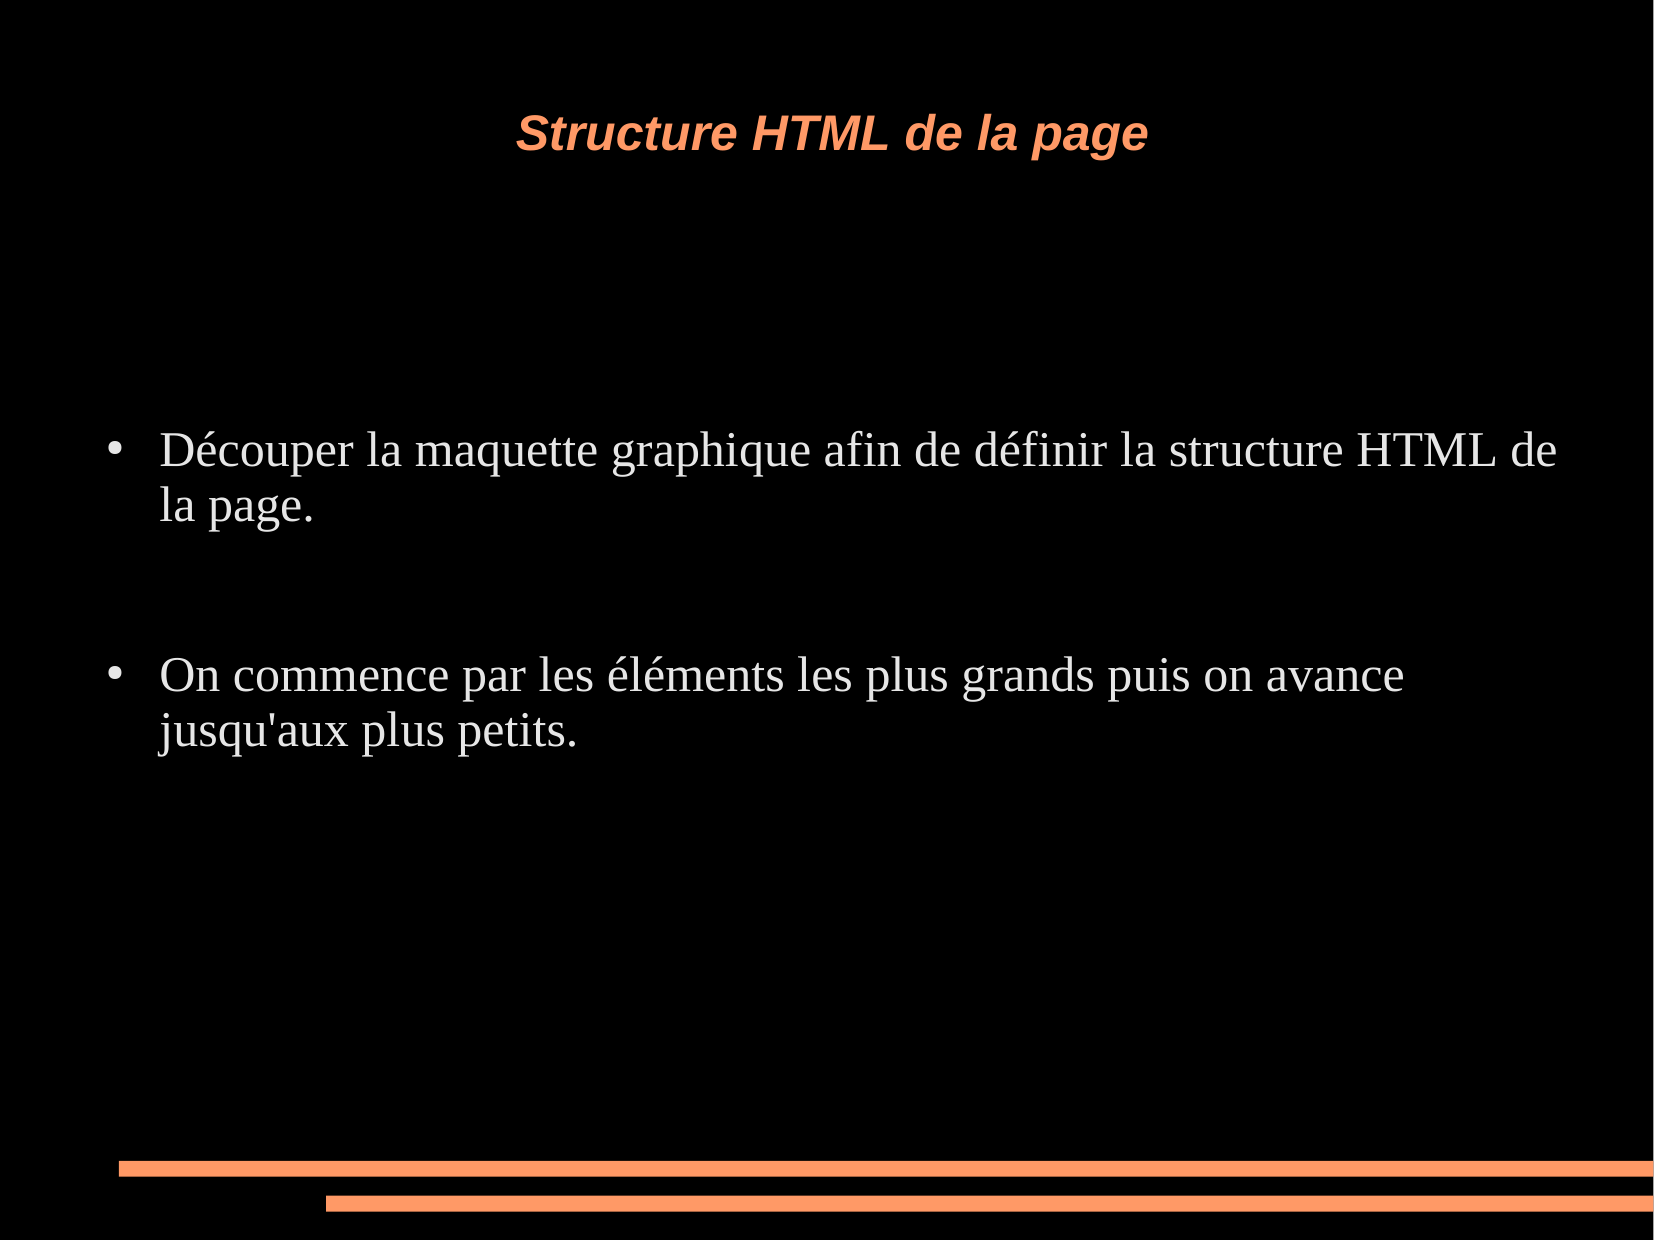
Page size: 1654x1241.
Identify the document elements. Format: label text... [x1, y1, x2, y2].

title Structure HTML de la page [88, 29, 1577, 237]
list Découper la maquette graphique afin de définir la structure HTML de la page. On commence par les éléments les plus grands puis on avance jusqu'aux plus petits. [88, 421, 1577, 1241]
